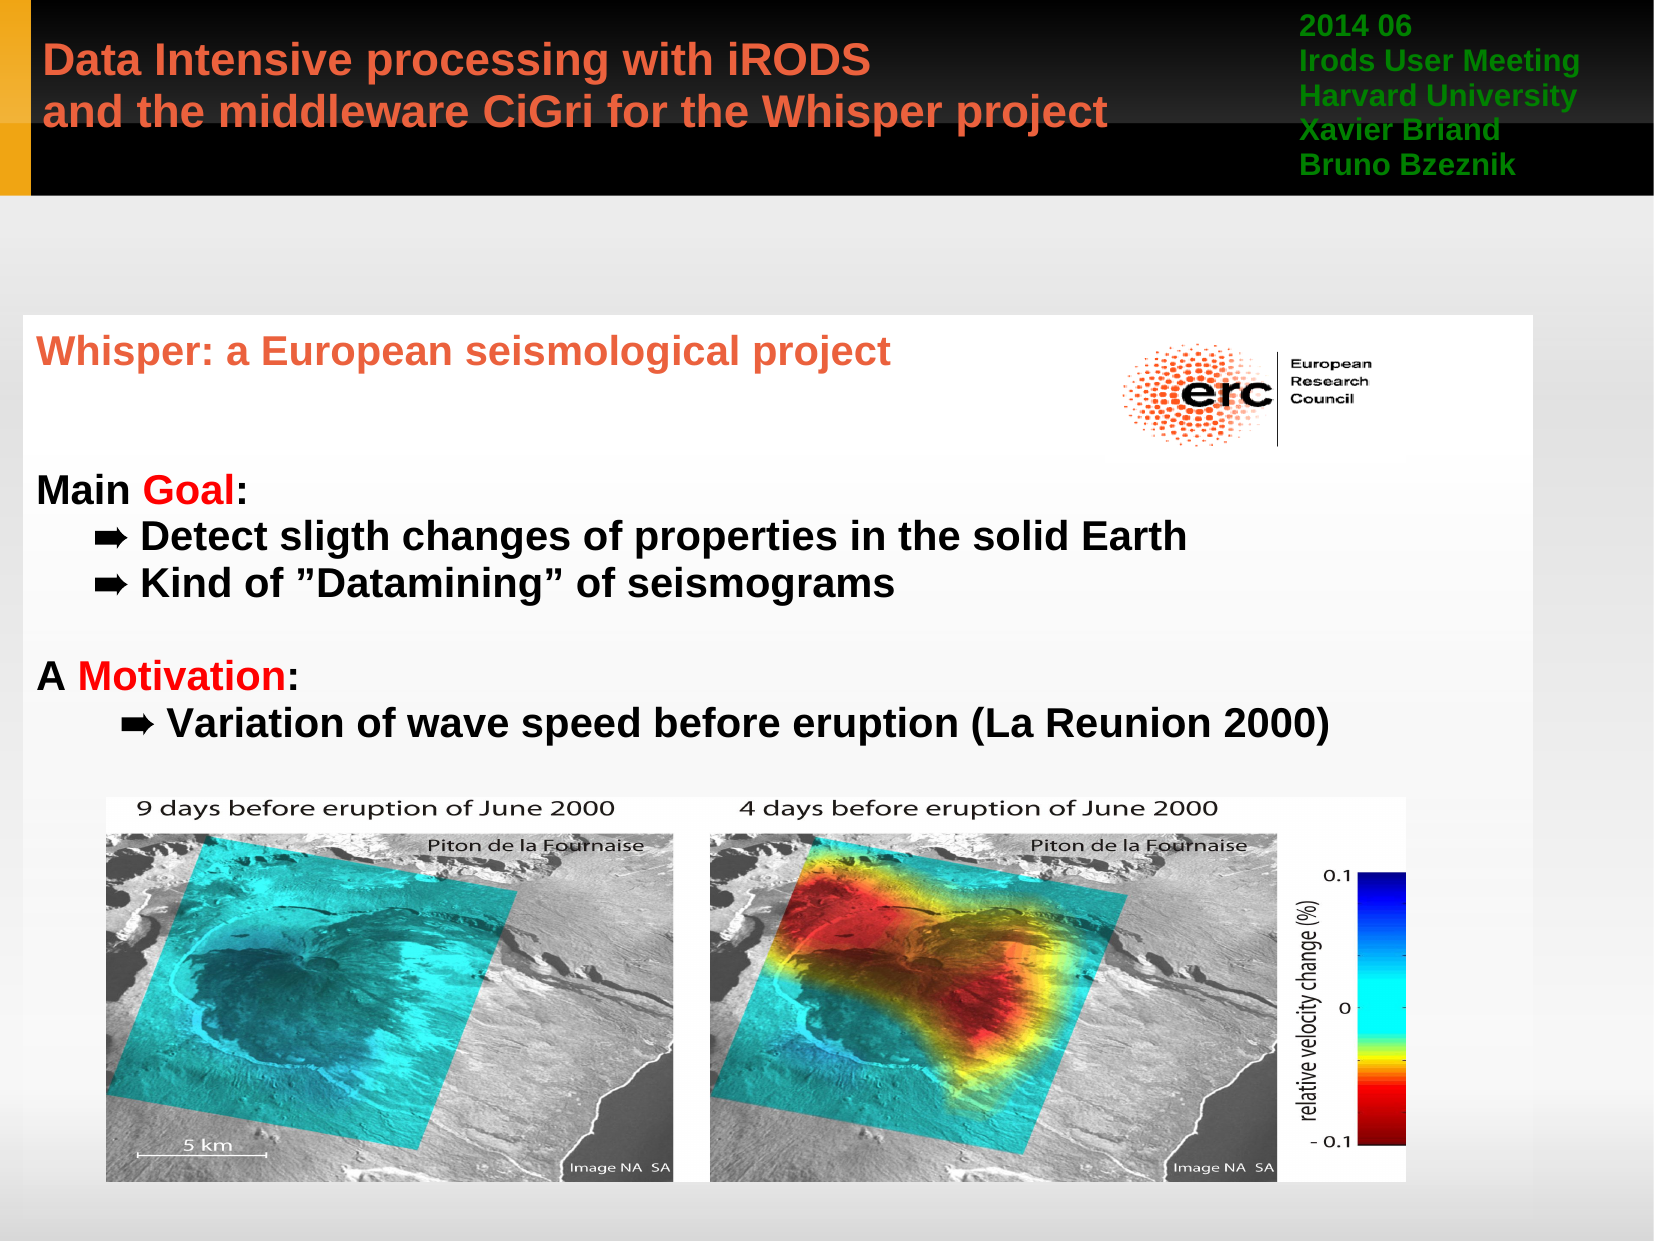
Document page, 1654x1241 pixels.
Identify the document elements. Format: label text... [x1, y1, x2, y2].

picture [52, 49, 67, 59]
list Whisper: a European seismological project Main Goal: à Detect sligth changes of properties in the solid Earth à Kind of ”Datamining” of seismograms A Motivation: à Variation of wave speed before eruption (La Reunion 2000) [23, 315, 1533, 1241]
picture [818, 49, 833, 59]
title 2014 06 Irods User Meeting Harvard University Xavier Briand Bruno Bzeznik [1299, 41, 1654, 219]
picture [749, 49, 763, 58]
picture [336, 54, 345, 59]
picture [420, 55, 430, 59]
picture [106, 797, 1406, 1182]
picture [219, 54, 228, 59]
picture [1105, 324, 1406, 463]
picture [0, 0, 1654, 1241]
title Data Intensive processing with iRODS and the middleware CiGri for the Whisper project [29, 59, 1365, 266]
picture [473, 54, 482, 59]
picture [781, 48, 799, 59]
